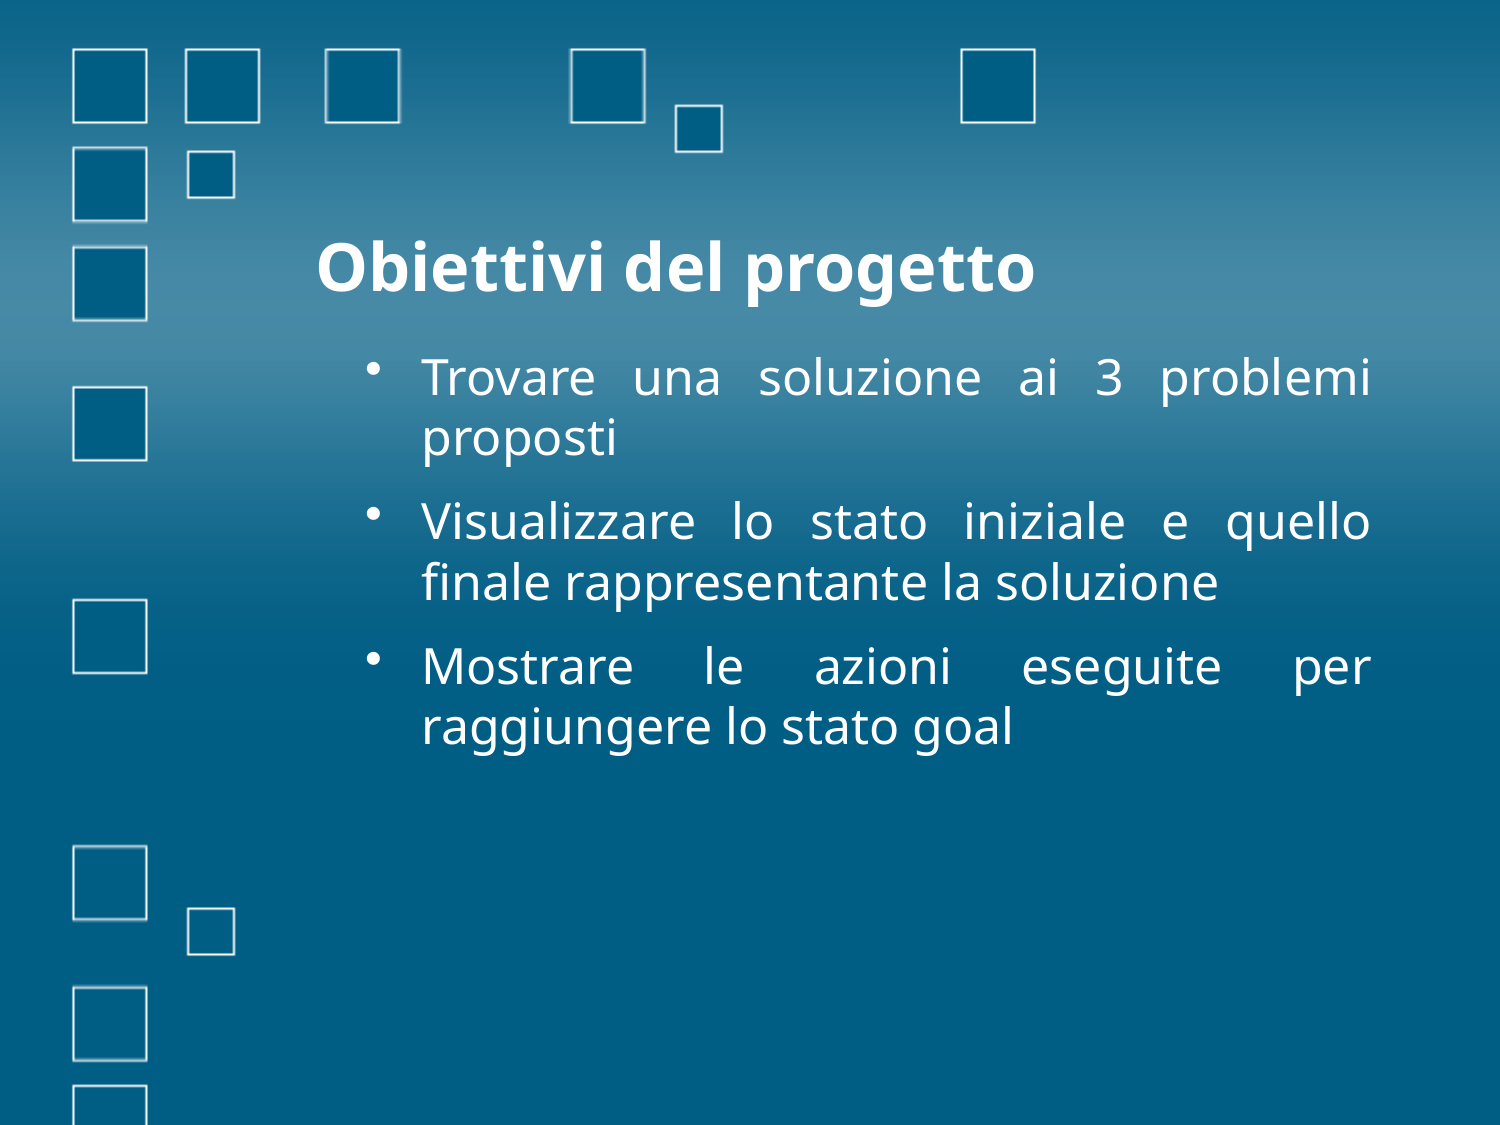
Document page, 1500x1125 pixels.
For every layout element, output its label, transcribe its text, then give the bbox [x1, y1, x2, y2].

title Obiettivi del progetto [300, 174, 1388, 313]
list Trovare una soluzione ai 3 problemi proposti Visualizzare lo stato iniziale e quello finale rappresentante la soluzione Mostrare le azioni eseguite per raggiungere lo stato goal [350, 337, 1388, 988]
picture [0, 11, 1500, 578]
picture [187, 908, 235, 956]
picture [72, 845, 147, 922]
picture [72, 1085, 147, 1125]
picture [72, 985, 147, 1062]
picture [72, 599, 147, 674]
